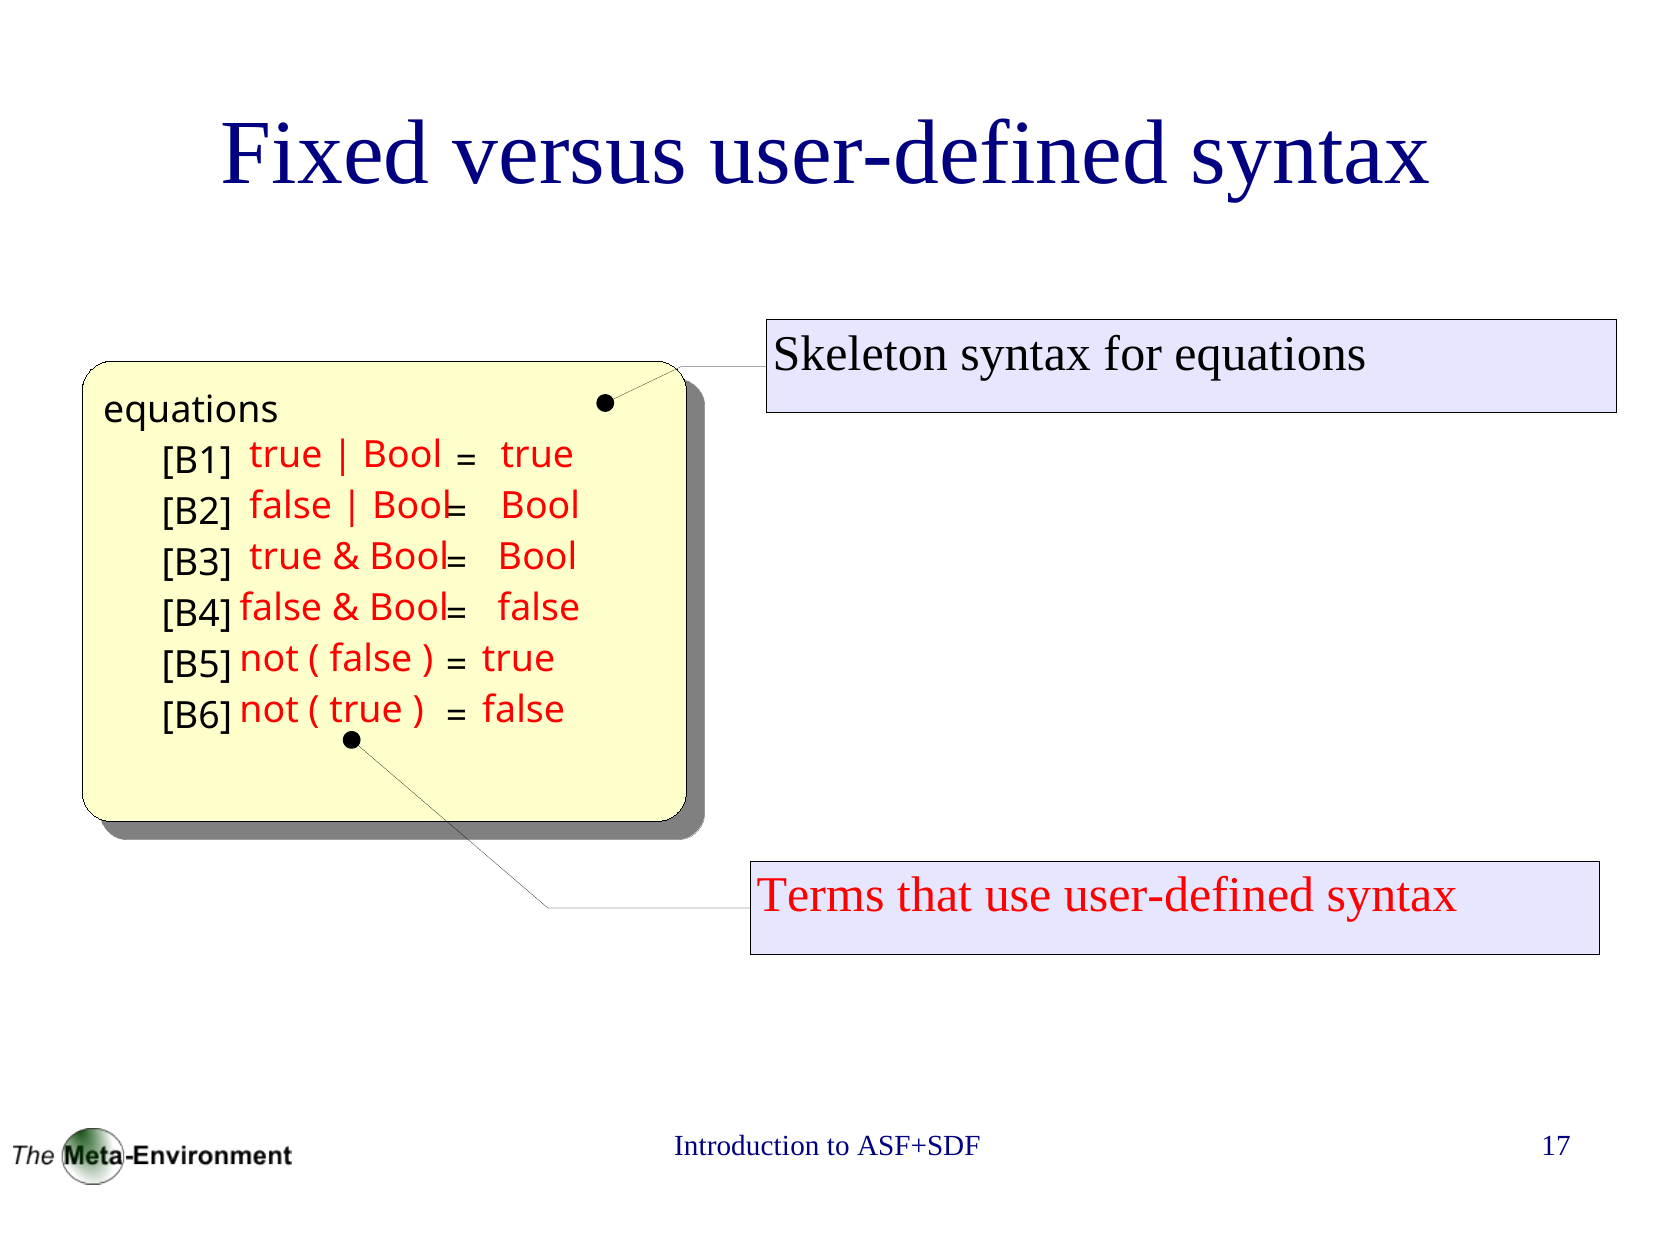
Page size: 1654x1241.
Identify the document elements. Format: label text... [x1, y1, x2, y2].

text_box true | Bool true false | Bool Bool true & Bool Bool false & Bool false not ( false ) true not ( true ) false [88, 369, 642, 751]
text_box [82, 361, 687, 822]
text_box equations [B1] = [B2] = [B3] = [B4] = [B5] = [B6] = [88, 751, 642, 756]
text_box Terms that use user-defined syntax [750, 861, 1600, 955]
text_box Skeleton syntax for equations [766, 319, 1617, 413]
title Fixed versus user-defined syntax [82, 49, 1571, 257]
picture [13, 1128, 292, 1185]
